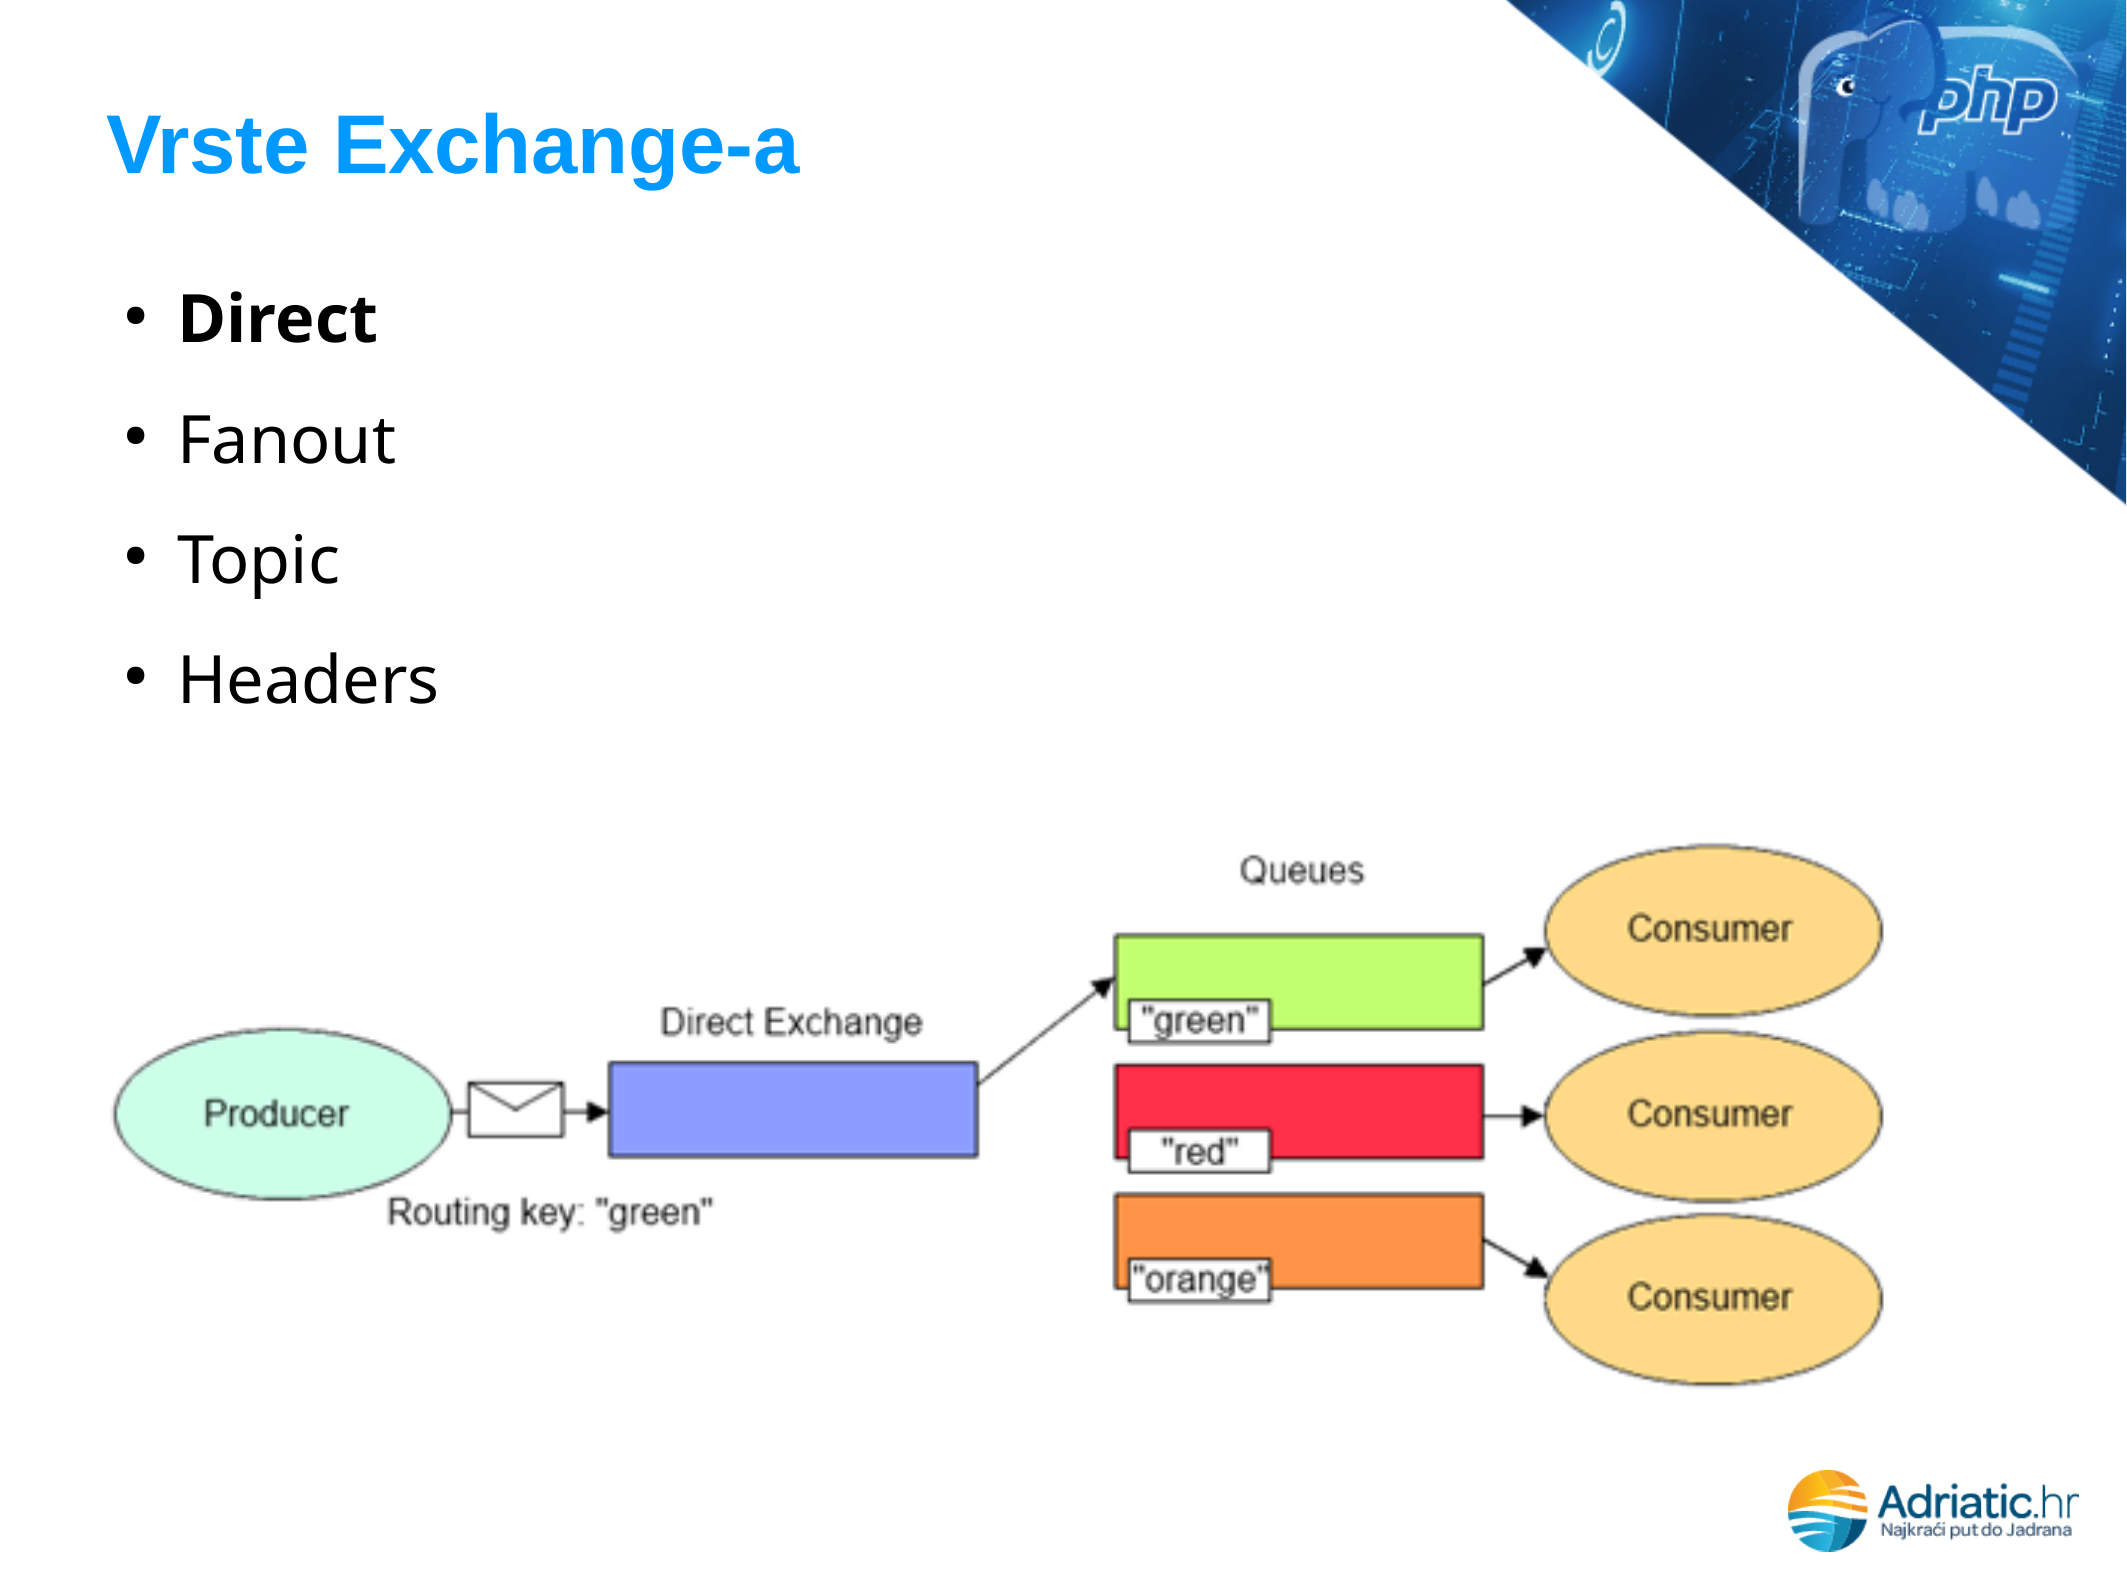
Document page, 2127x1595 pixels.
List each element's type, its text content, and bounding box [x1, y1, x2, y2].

picture [1788, 1470, 2079, 1552]
list Direct Fanout Topic Headers [106, 271, 2020, 1453]
picture [1505, 0, 2127, 625]
picture [106, 779, 1890, 1431]
title Vrste Exchange-a [106, 70, 1630, 219]
